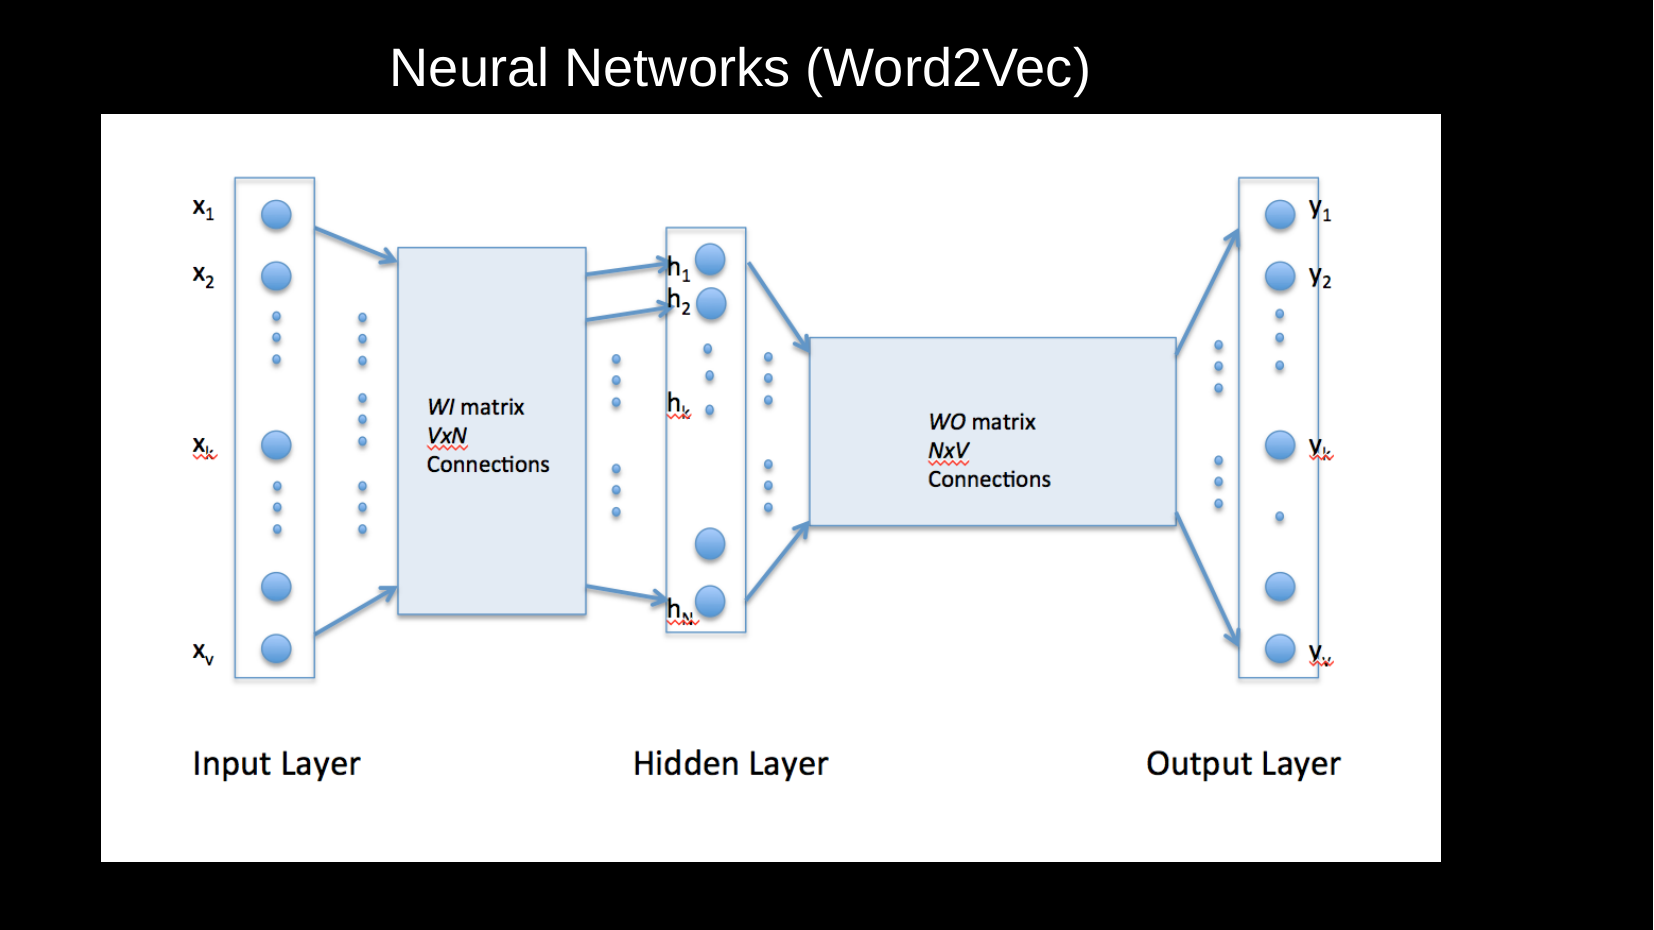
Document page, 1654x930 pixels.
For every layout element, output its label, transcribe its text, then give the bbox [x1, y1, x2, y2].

picture [101, 114, 1441, 862]
text_box Neural Networks (Word2Vec) [375, 30, 1121, 106]
